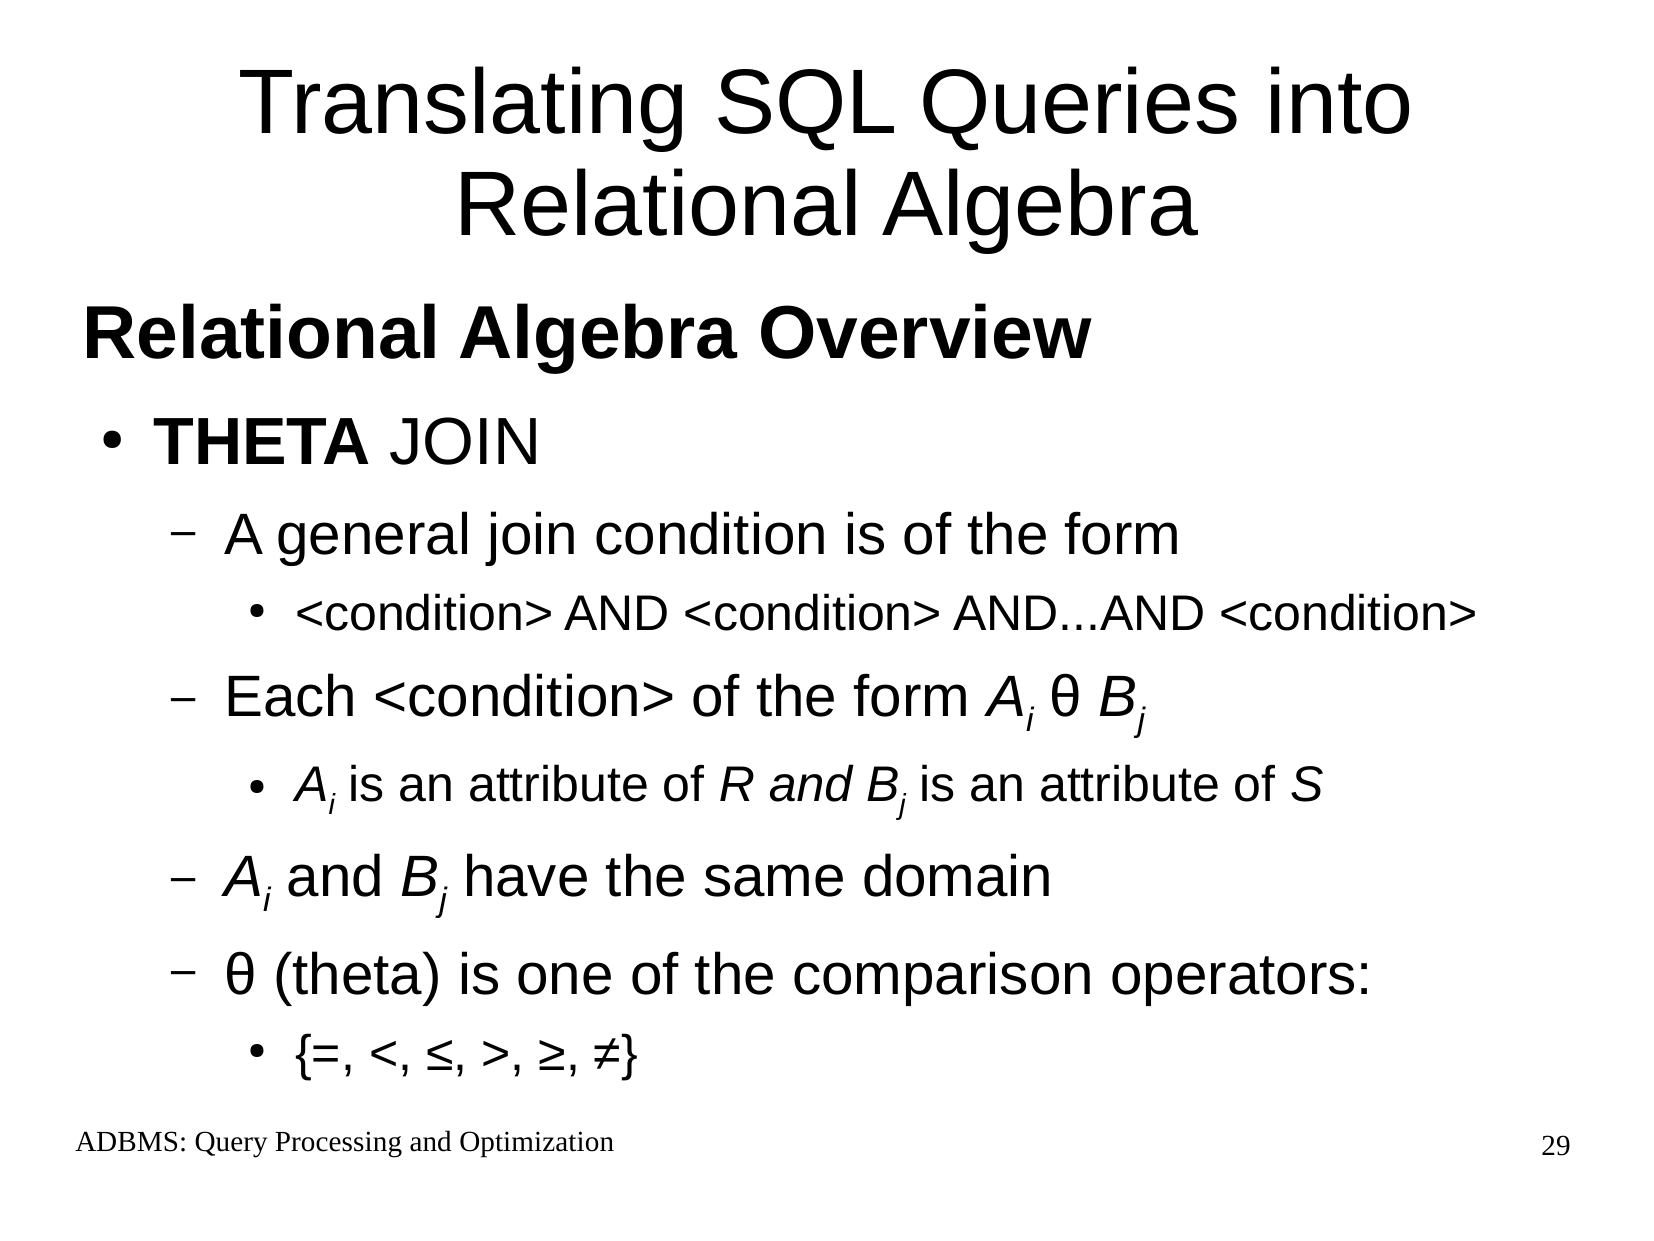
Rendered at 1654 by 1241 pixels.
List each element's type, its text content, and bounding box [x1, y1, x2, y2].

list Relational Algebra Overview THETA JOIN A general join condition is of the form <condition> AND <condition> AND...AND <condition> Each <condition> of the form Ai θ Bj Ai is an attribute of R and Bj is an attribute of S Ai and Bj have the same domain θ (theta) is one of the comparison operators: {=, <, ≤, >, ≥, ≠} [82, 290, 1591, 1156]
title Translating SQL Queries into Relational Algebra [82, 49, 1571, 257]
